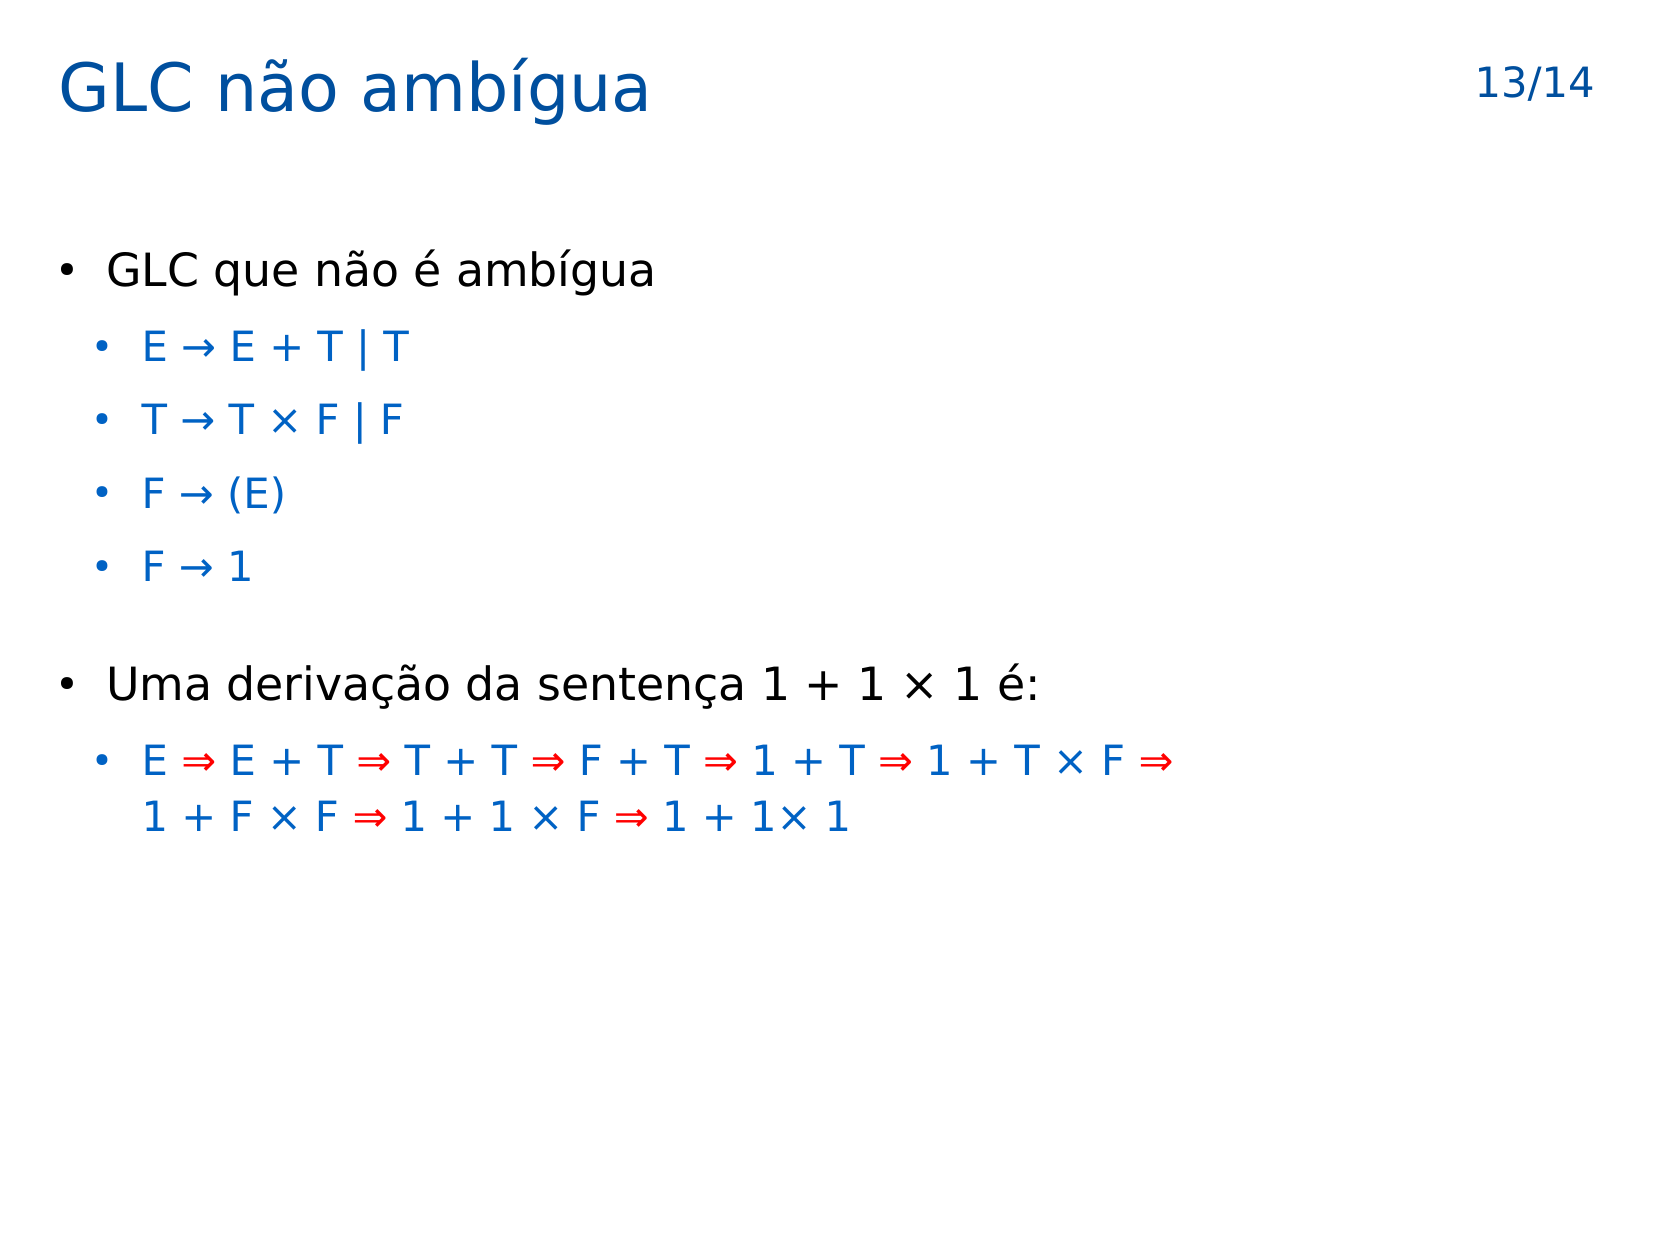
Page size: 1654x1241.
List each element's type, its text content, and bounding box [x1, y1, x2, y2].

title GLC não ambígua [59, 29, 1625, 148]
list GLC que não é ambígua E → E + T | T T → T × F | F F → (E) F → 1 Uma derivação da sentença 1 + 1 × 1 é: E ⇒ E + T ⇒ T + T ⇒ F + T ⇒ 1 + T ⇒ 1 + T × F ⇒ 1 + F × F ⇒ 1 + 1 × F ⇒ 1 + 1× 1 [59, 236, 1595, 1211]
